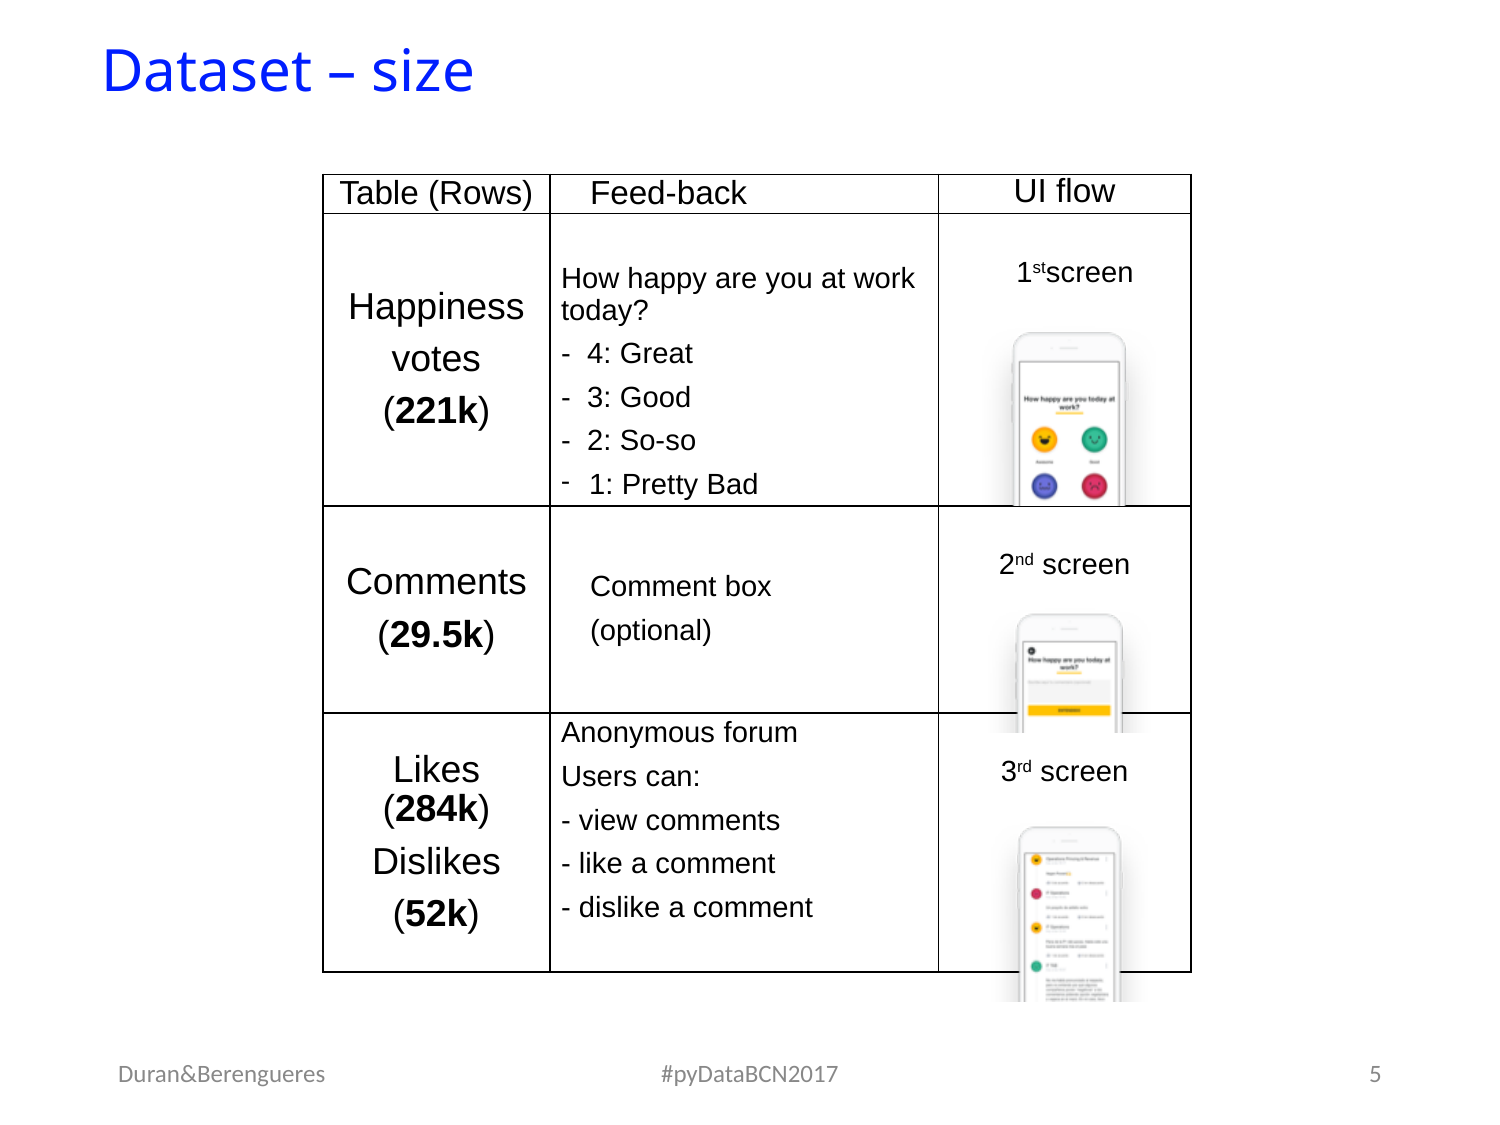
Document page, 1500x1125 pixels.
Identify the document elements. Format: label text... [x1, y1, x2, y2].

slide_number <number> [1059, 1042, 1397, 1103]
table_cell 1stscreen [939, 214, 1190, 505]
picture [988, 608, 1151, 733]
table_cell Comments (29.5k) [324, 507, 549, 712]
table_cell Likes (284k) Dislikes (52k) [324, 714, 549, 971]
table_header Feed-back [551, 175, 938, 213]
table_header Table (Rows) [324, 175, 549, 213]
table_cell Anonymous forum Users can: - view comments - like a comment - dislike a comment [551, 714, 938, 971]
title Dataset – size [86, 32, 1425, 114]
table_cell 2nd screen [939, 507, 1190, 712]
picture [982, 326, 1156, 506]
footer #pyDataBCN2017 [496, 1042, 1004, 1103]
slide_number Duran&Berengueres [103, 1042, 441, 1103]
table_cell Comment box (optional) [551, 507, 938, 712]
table_cell 3rd screen [939, 714, 1190, 971]
table_cell How happy are you at work today? - 4: Great - 3: Good - 2: So-so 1: Pretty Bad [551, 214, 938, 505]
table_cell Happiness votes (221k) [324, 214, 549, 505]
table_header UI flow [939, 175, 1190, 213]
picture [991, 821, 1148, 1002]
